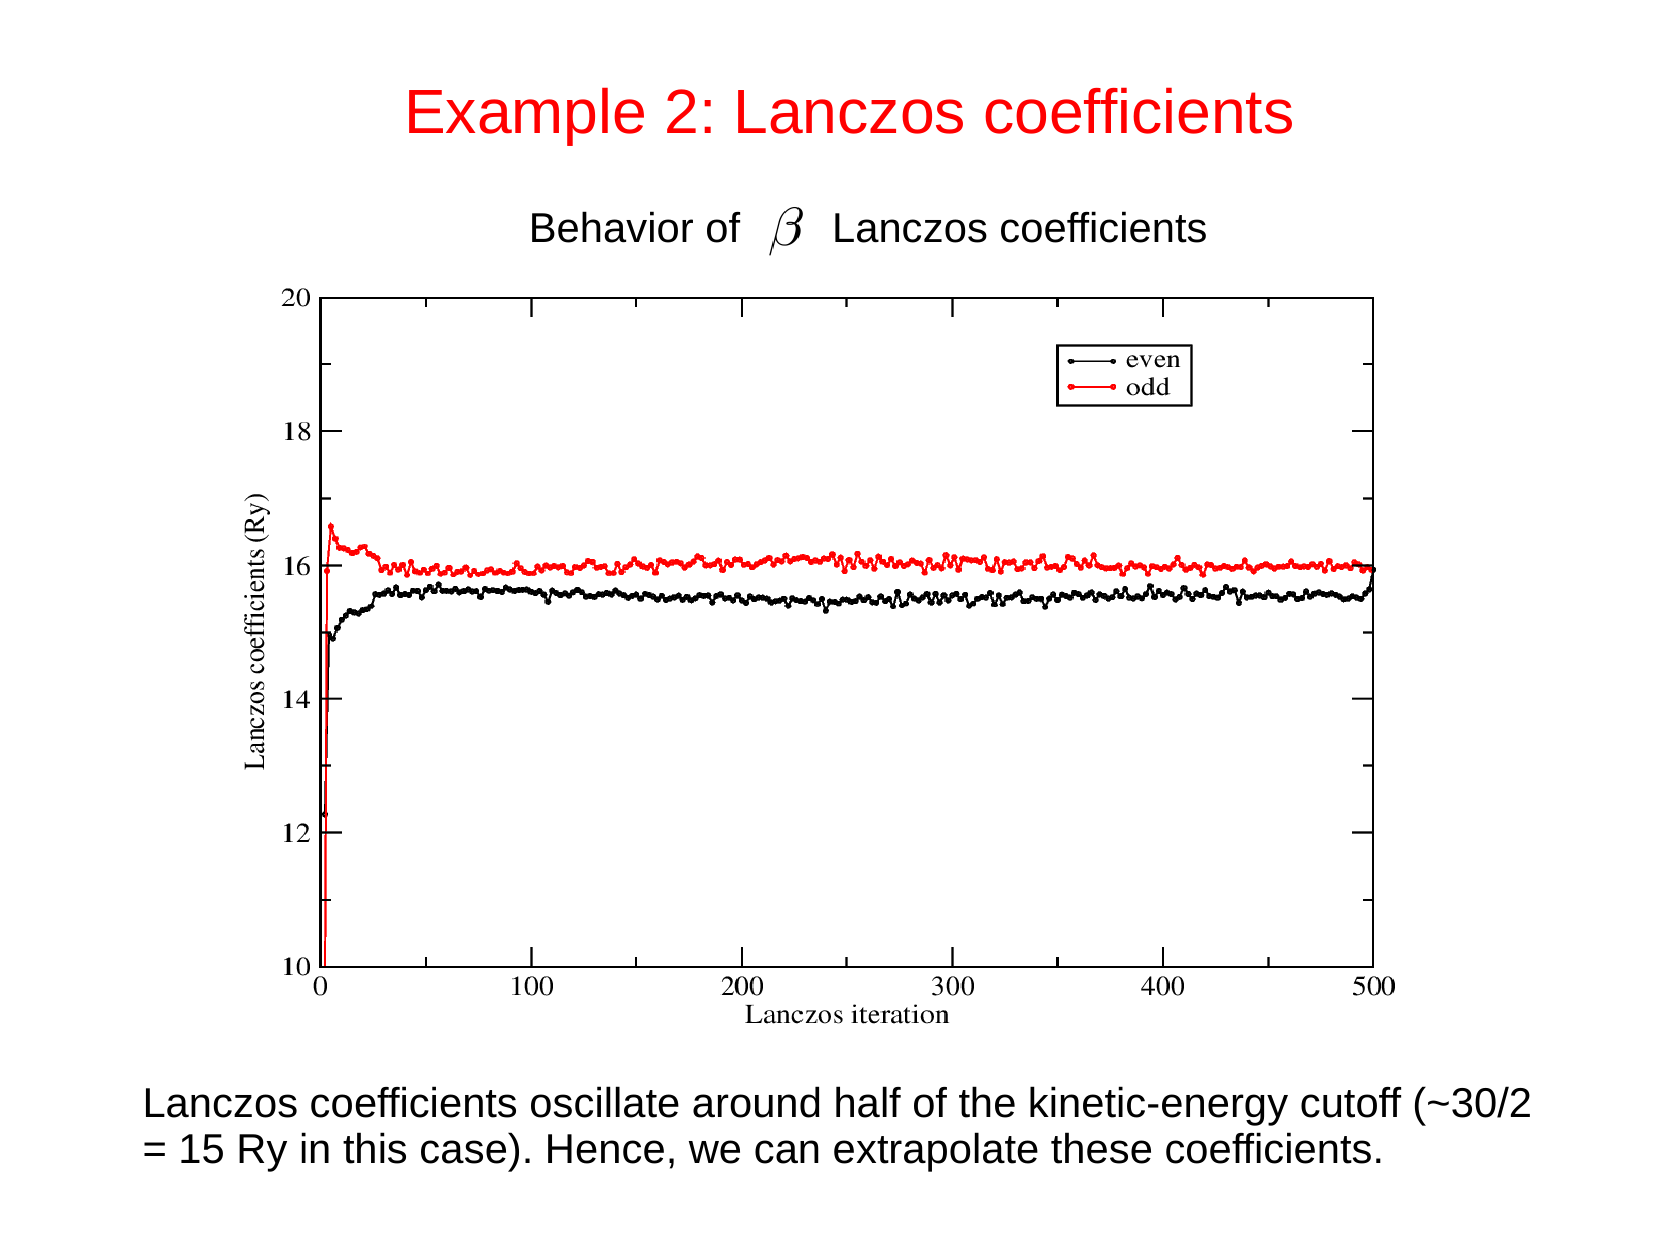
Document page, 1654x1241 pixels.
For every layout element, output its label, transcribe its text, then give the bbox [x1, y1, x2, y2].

text_box Example 2: Lanczos coefficients [4, 27, 1654, 196]
list Behavior of Lanczos coefficients [458, 205, 1291, 269]
picture [210, 269, 1426, 1036]
list Lanczos coefficients oscillate around half of the kinetic-energy cutoff (~30/2 = 15 Ry in this case). Hence, we can extrapolate these coefficients. [71, 1079, 1564, 1212]
picture [761, 199, 811, 262]
